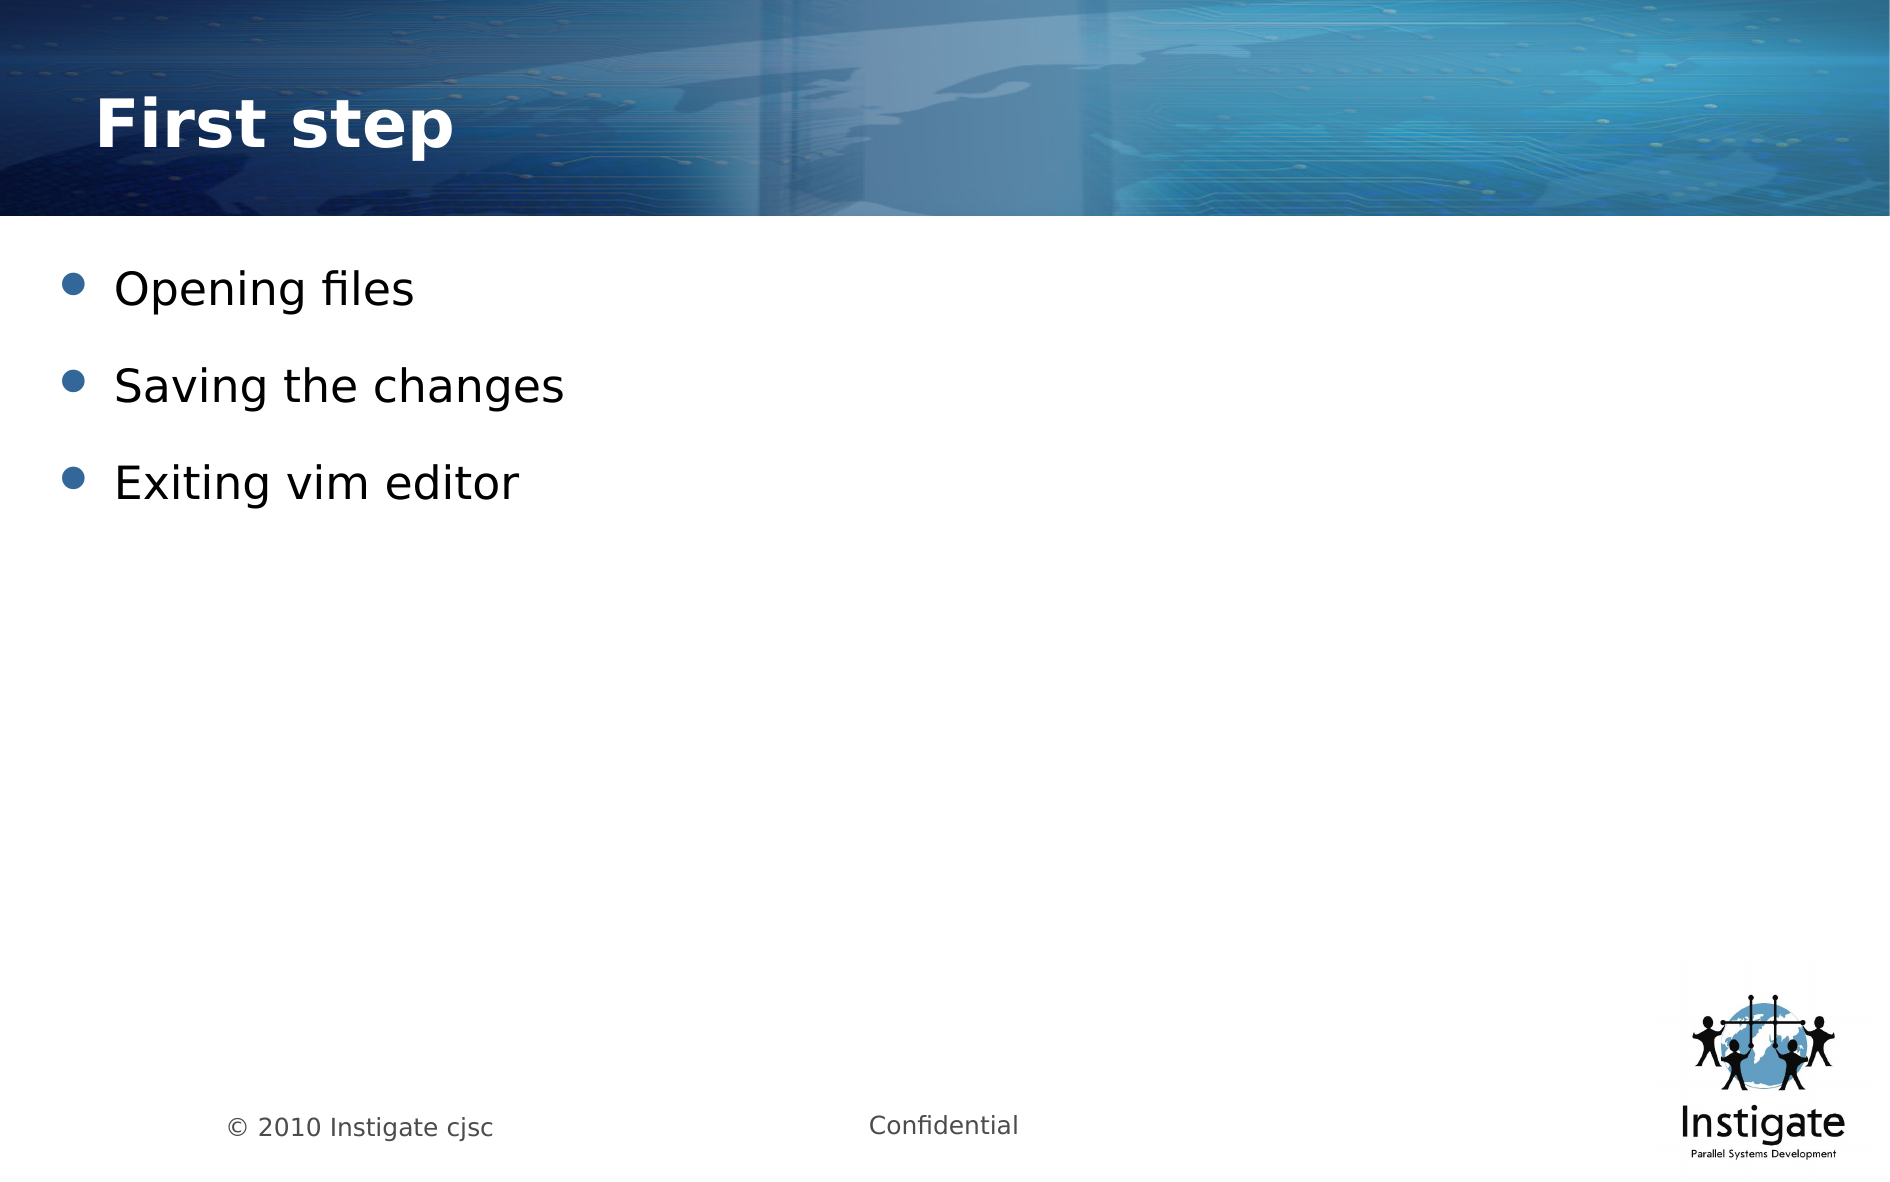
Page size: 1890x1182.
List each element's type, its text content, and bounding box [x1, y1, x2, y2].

picture [0, 0, 1890, 216]
list Opening files Saving the changes Exiting vim editor [59, 236, 1831, 1001]
title First step [94, 54, 1793, 210]
picture [1650, 956, 1876, 1182]
